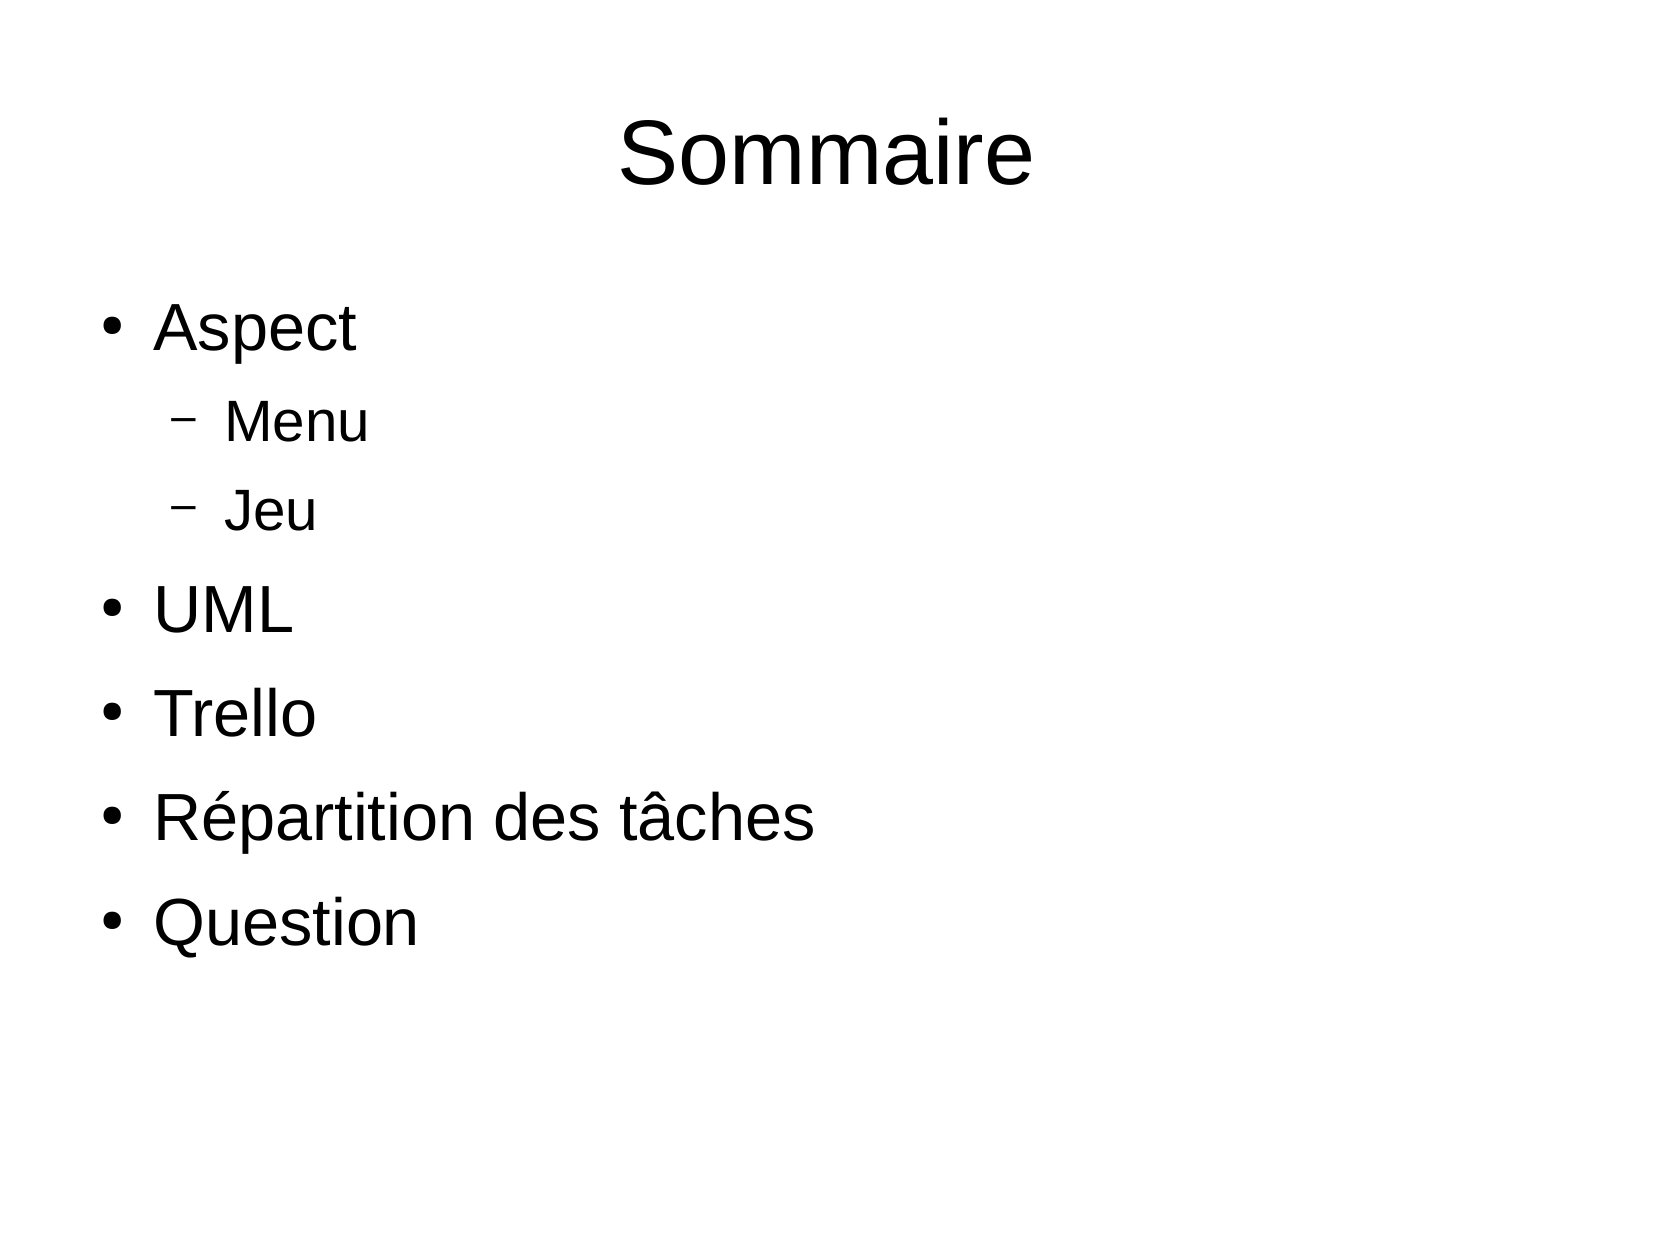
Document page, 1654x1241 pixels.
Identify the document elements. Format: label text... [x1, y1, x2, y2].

title Sommaire [82, 49, 1571, 257]
list Aspect Menu Jeu UML Trello Répartition des tâches Question [82, 290, 1571, 1010]
